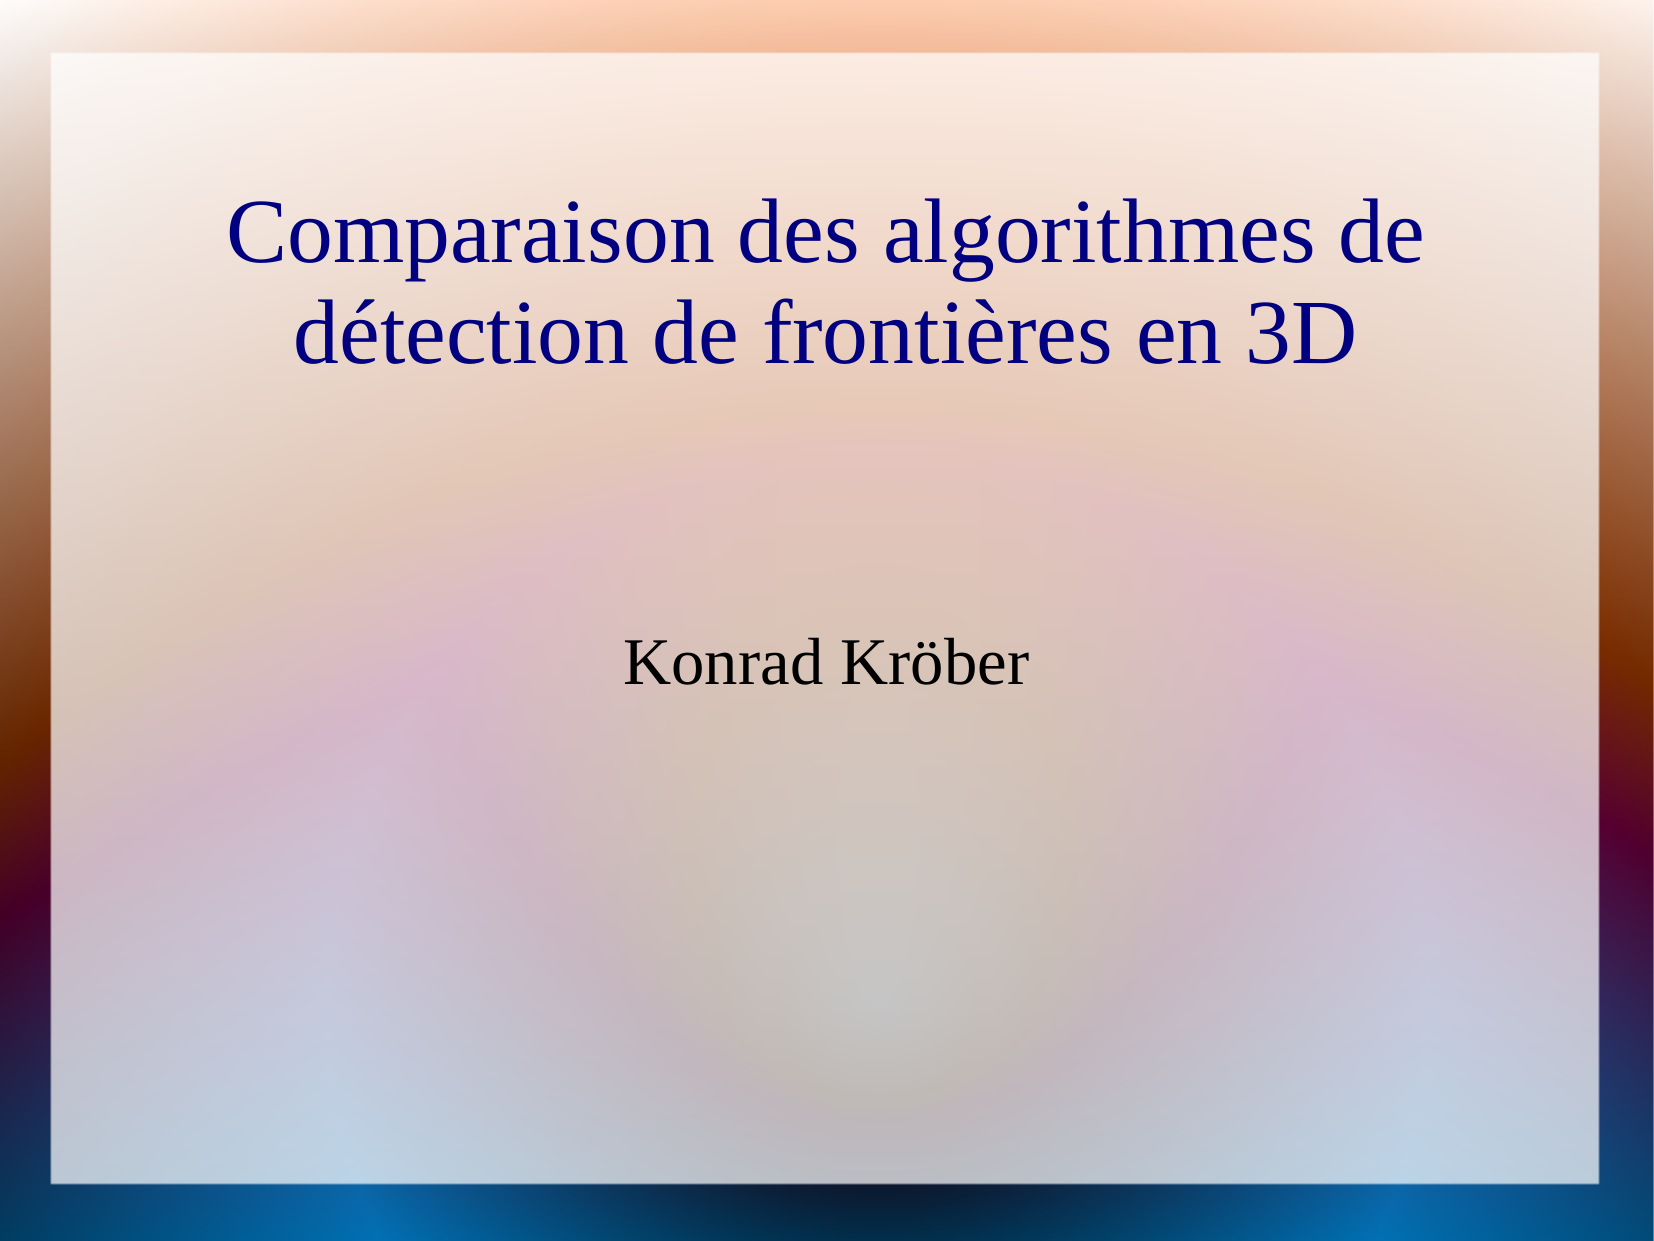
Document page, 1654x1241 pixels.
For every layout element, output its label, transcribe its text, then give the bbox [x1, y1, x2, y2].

picture [0, 0, 1654, 1241]
subtitle Konrad Kröber [82, 290, 1571, 1034]
title Comparaison des algorithmes de détection de frontières en 3D [82, 178, 1571, 290]
